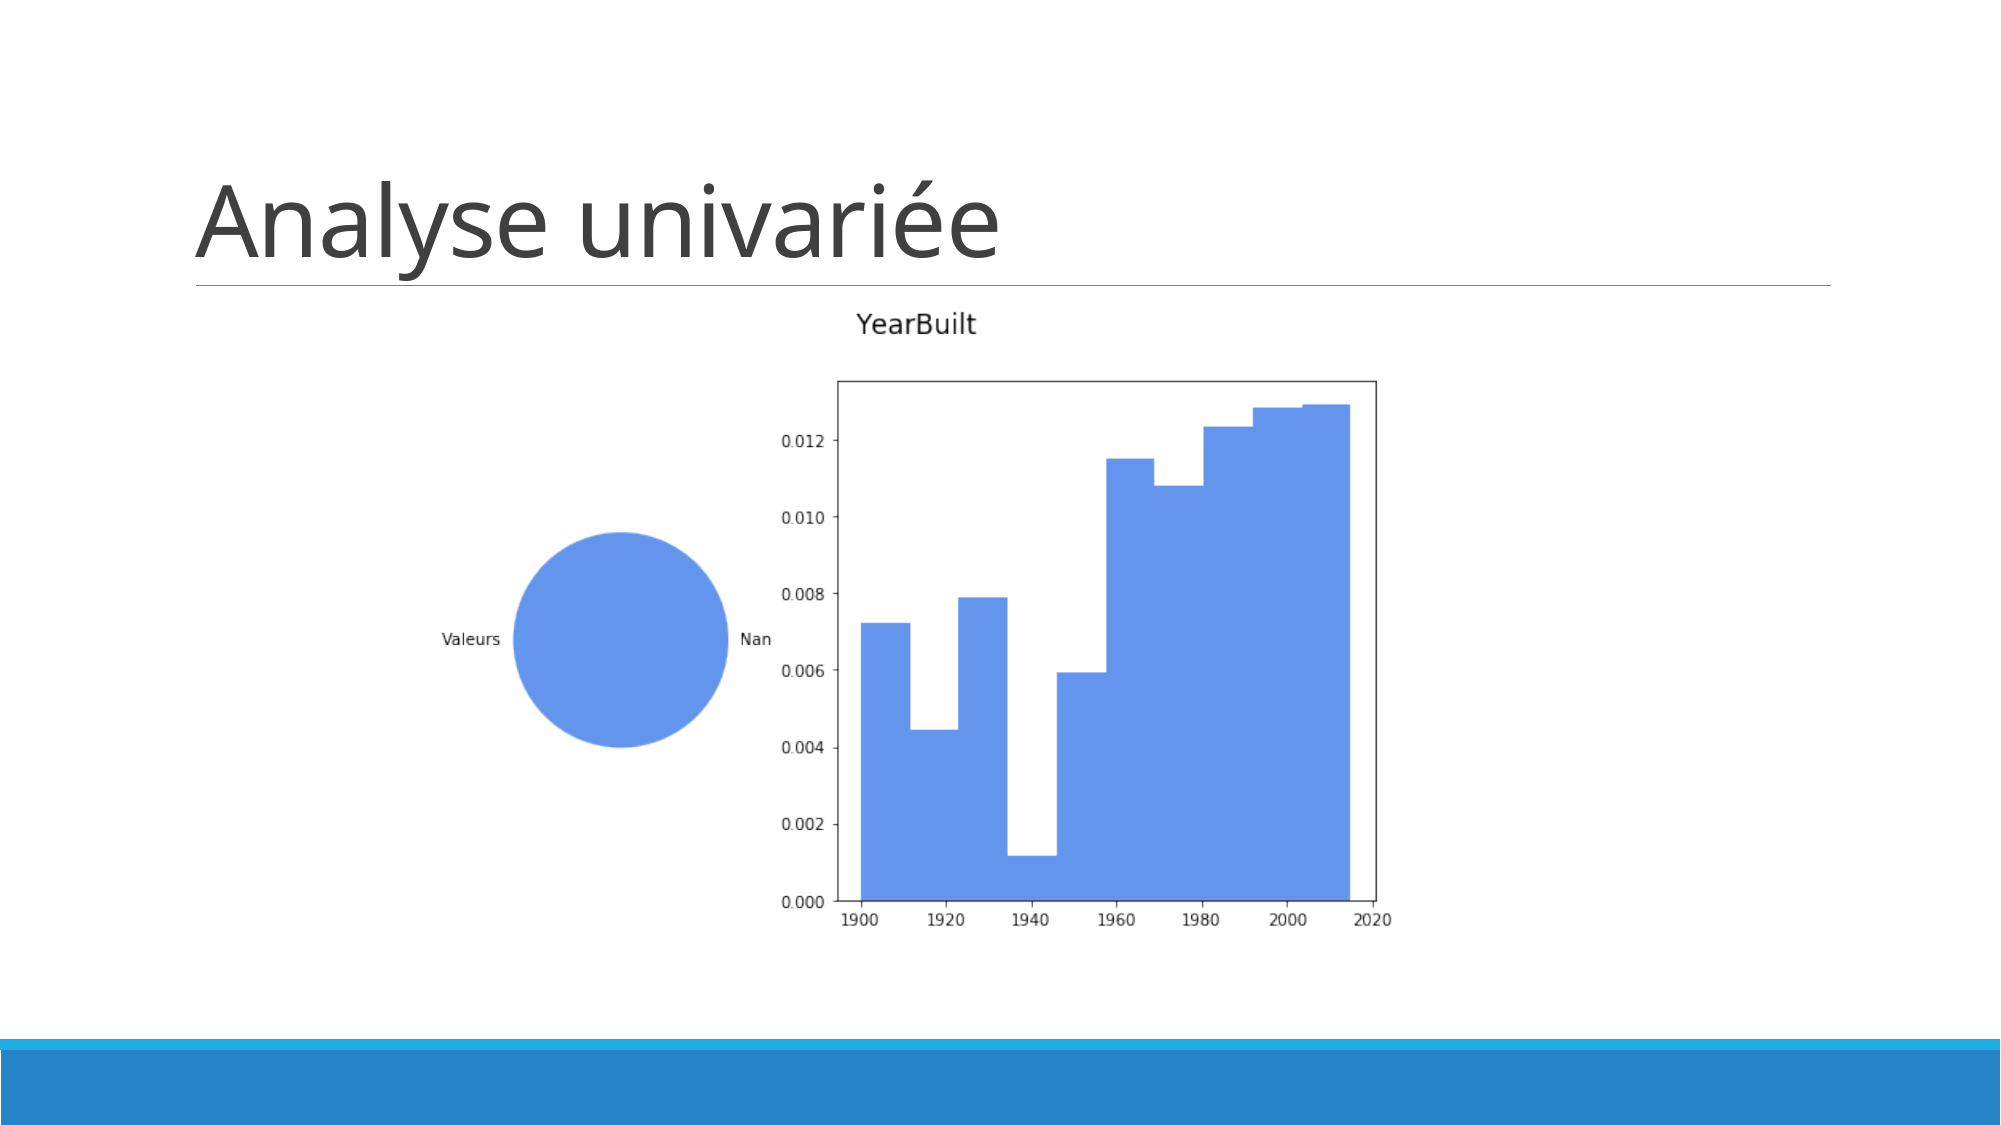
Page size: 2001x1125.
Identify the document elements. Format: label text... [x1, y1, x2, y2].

picture [431, 301, 1403, 939]
title Analyse univariée [180, 47, 1831, 286]
